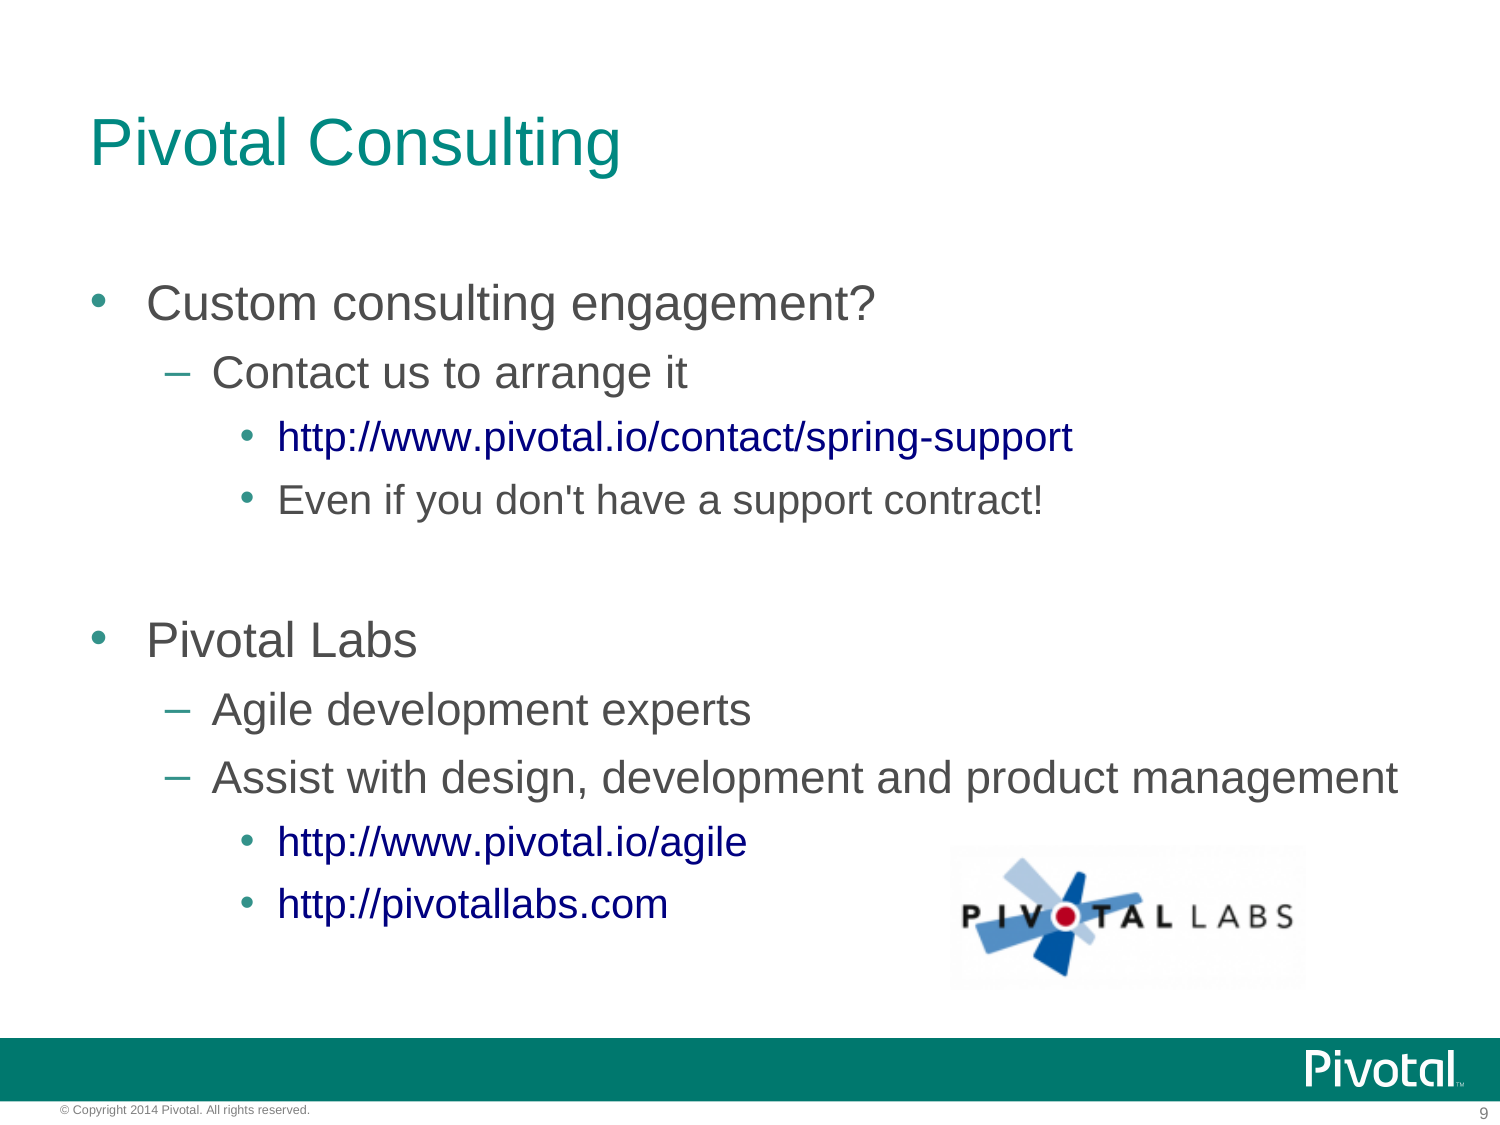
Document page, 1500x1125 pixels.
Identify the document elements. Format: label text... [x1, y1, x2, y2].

title Pivotal Consulting [75, 45, 1426, 233]
list Custom consulting engagement? Contact us to arrange it http://www.pivotal.io/contact/spring-support Even if you don't have a support contract! Pivotal Labs Agile development experts Assist with design, development and product management http://www.pivotal.io/agile http://pivotallabs.com [75, 262, 1426, 1005]
picture [950, 845, 1306, 991]
picture [1306, 1050, 1464, 1087]
